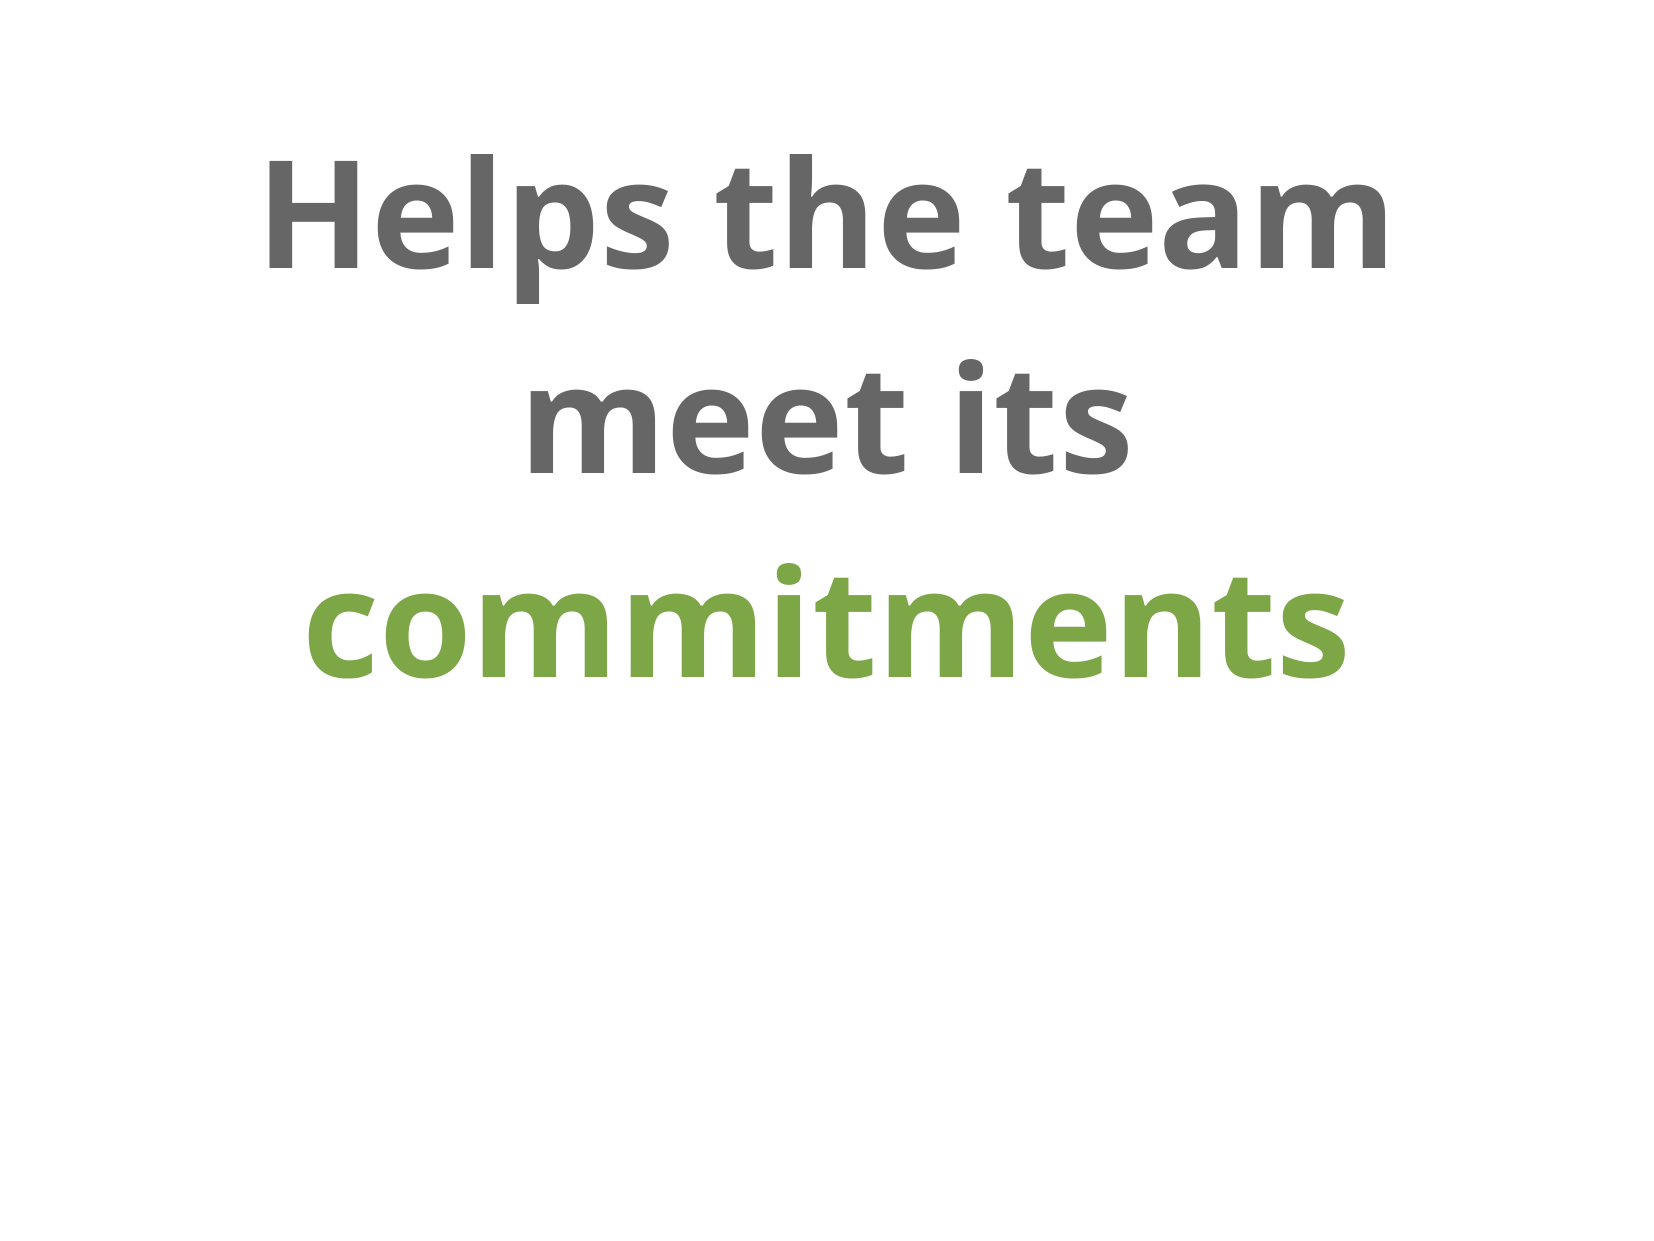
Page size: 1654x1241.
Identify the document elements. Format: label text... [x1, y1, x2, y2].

title Helps the team meet its commitments [59, 57, 1595, 1182]
